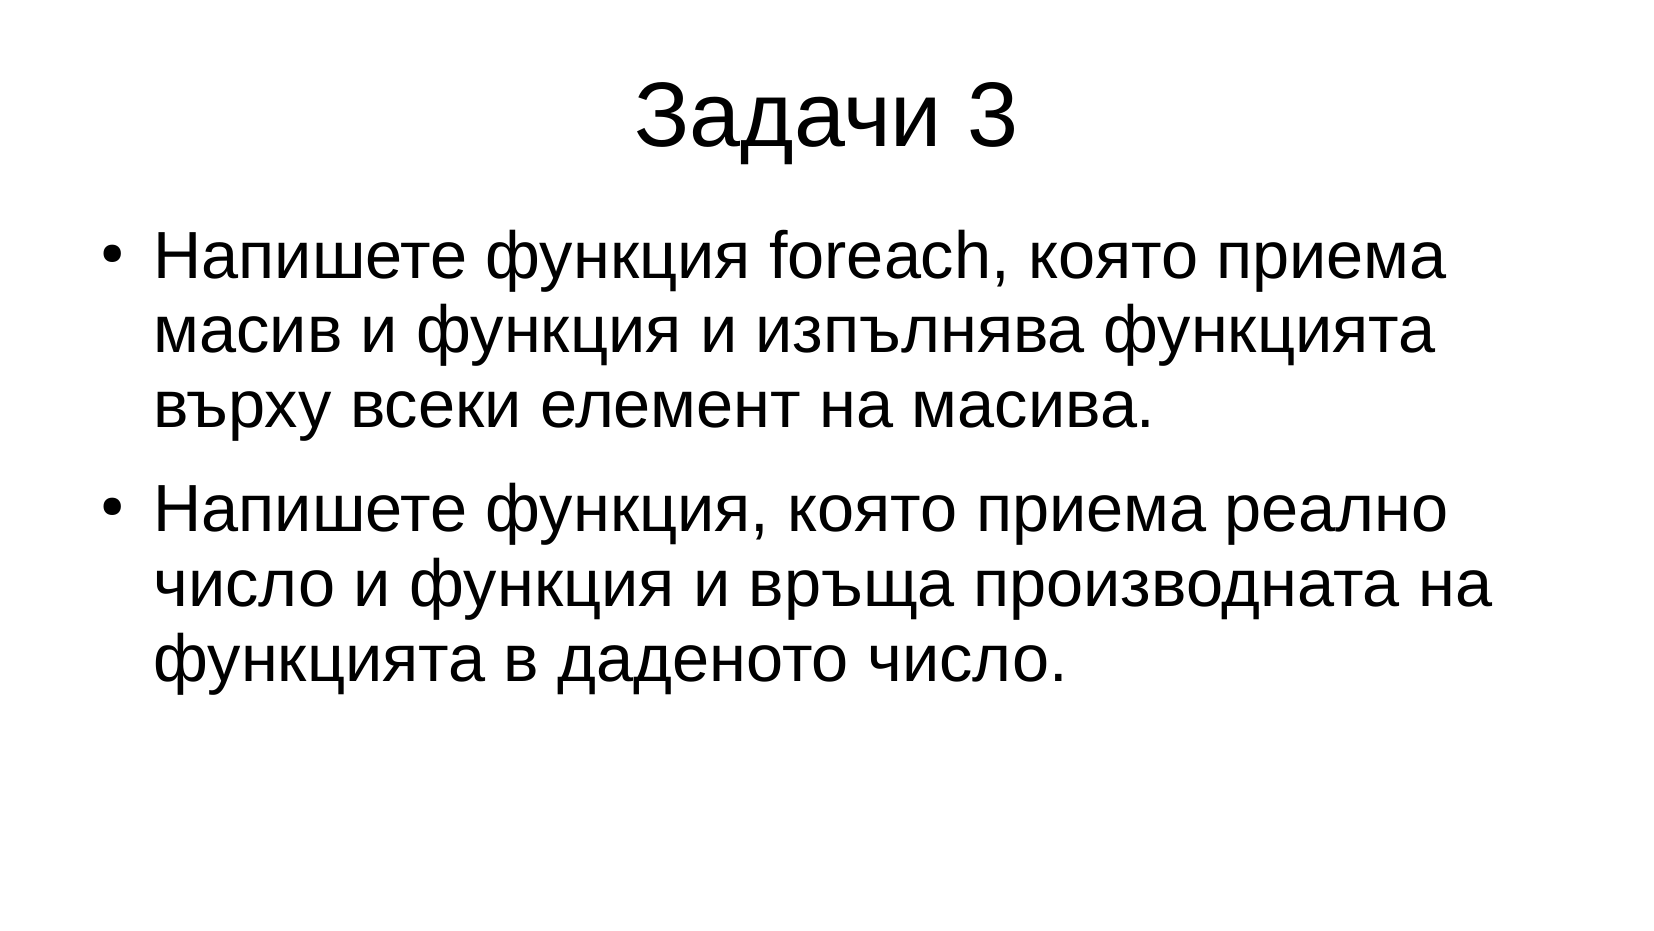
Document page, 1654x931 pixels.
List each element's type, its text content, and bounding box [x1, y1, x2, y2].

title Задачи 3 [82, 37, 1571, 193]
list Напишете функция foreach, която приема масив и функция и изпълнява функцията върху всеки елемент на масива. Напишете функция, която приема реално число и функция и връща производната на функцията в даденото число. [82, 217, 1571, 758]
